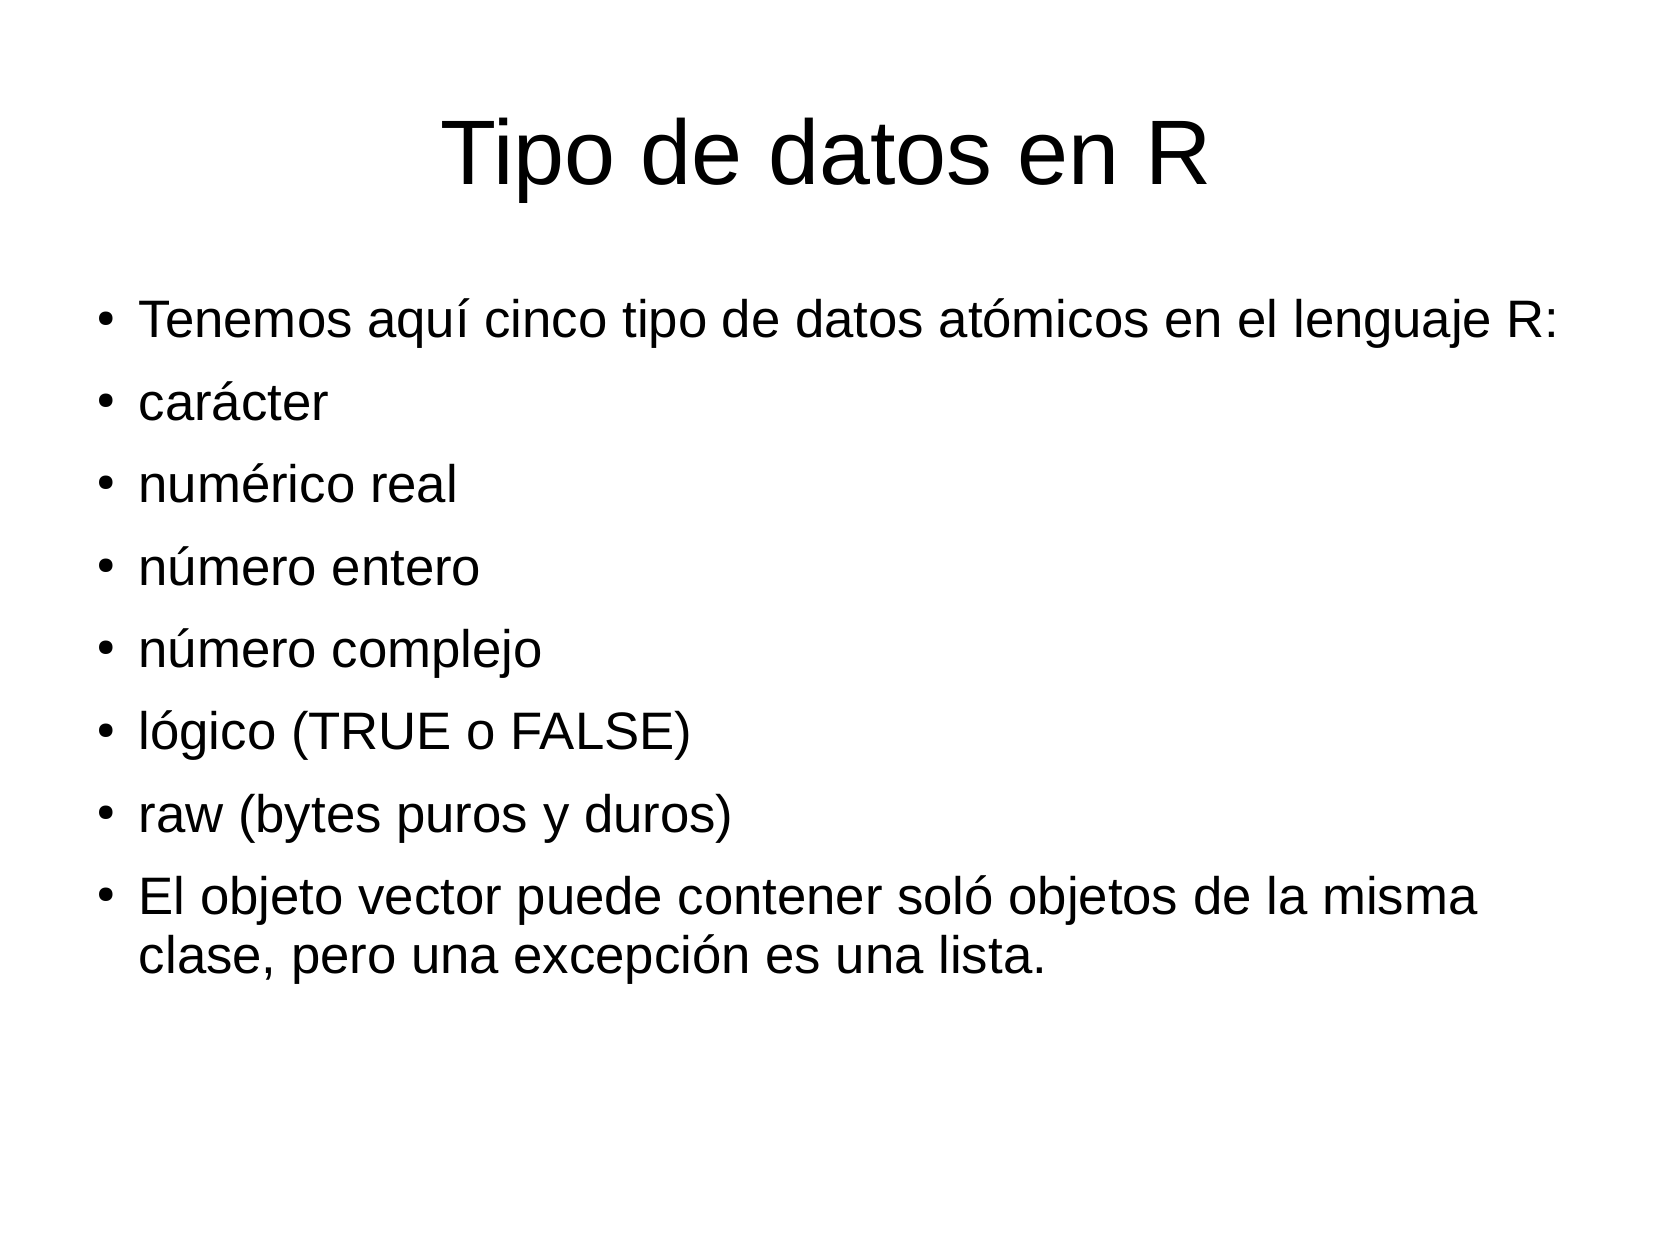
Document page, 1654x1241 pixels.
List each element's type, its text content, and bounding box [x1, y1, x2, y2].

list Tenemos aquí cinco tipo de datos atómicos en el lenguaje R: carácter numérico real número entero número complejo lógico (TRUE o FALSE) raw (bytes puros y duros) El objeto vector puede contener soló objetos de la misma clase, pero una excepción es una lista. [82, 290, 1571, 1010]
title Tipo de datos en R [82, 49, 1571, 257]
